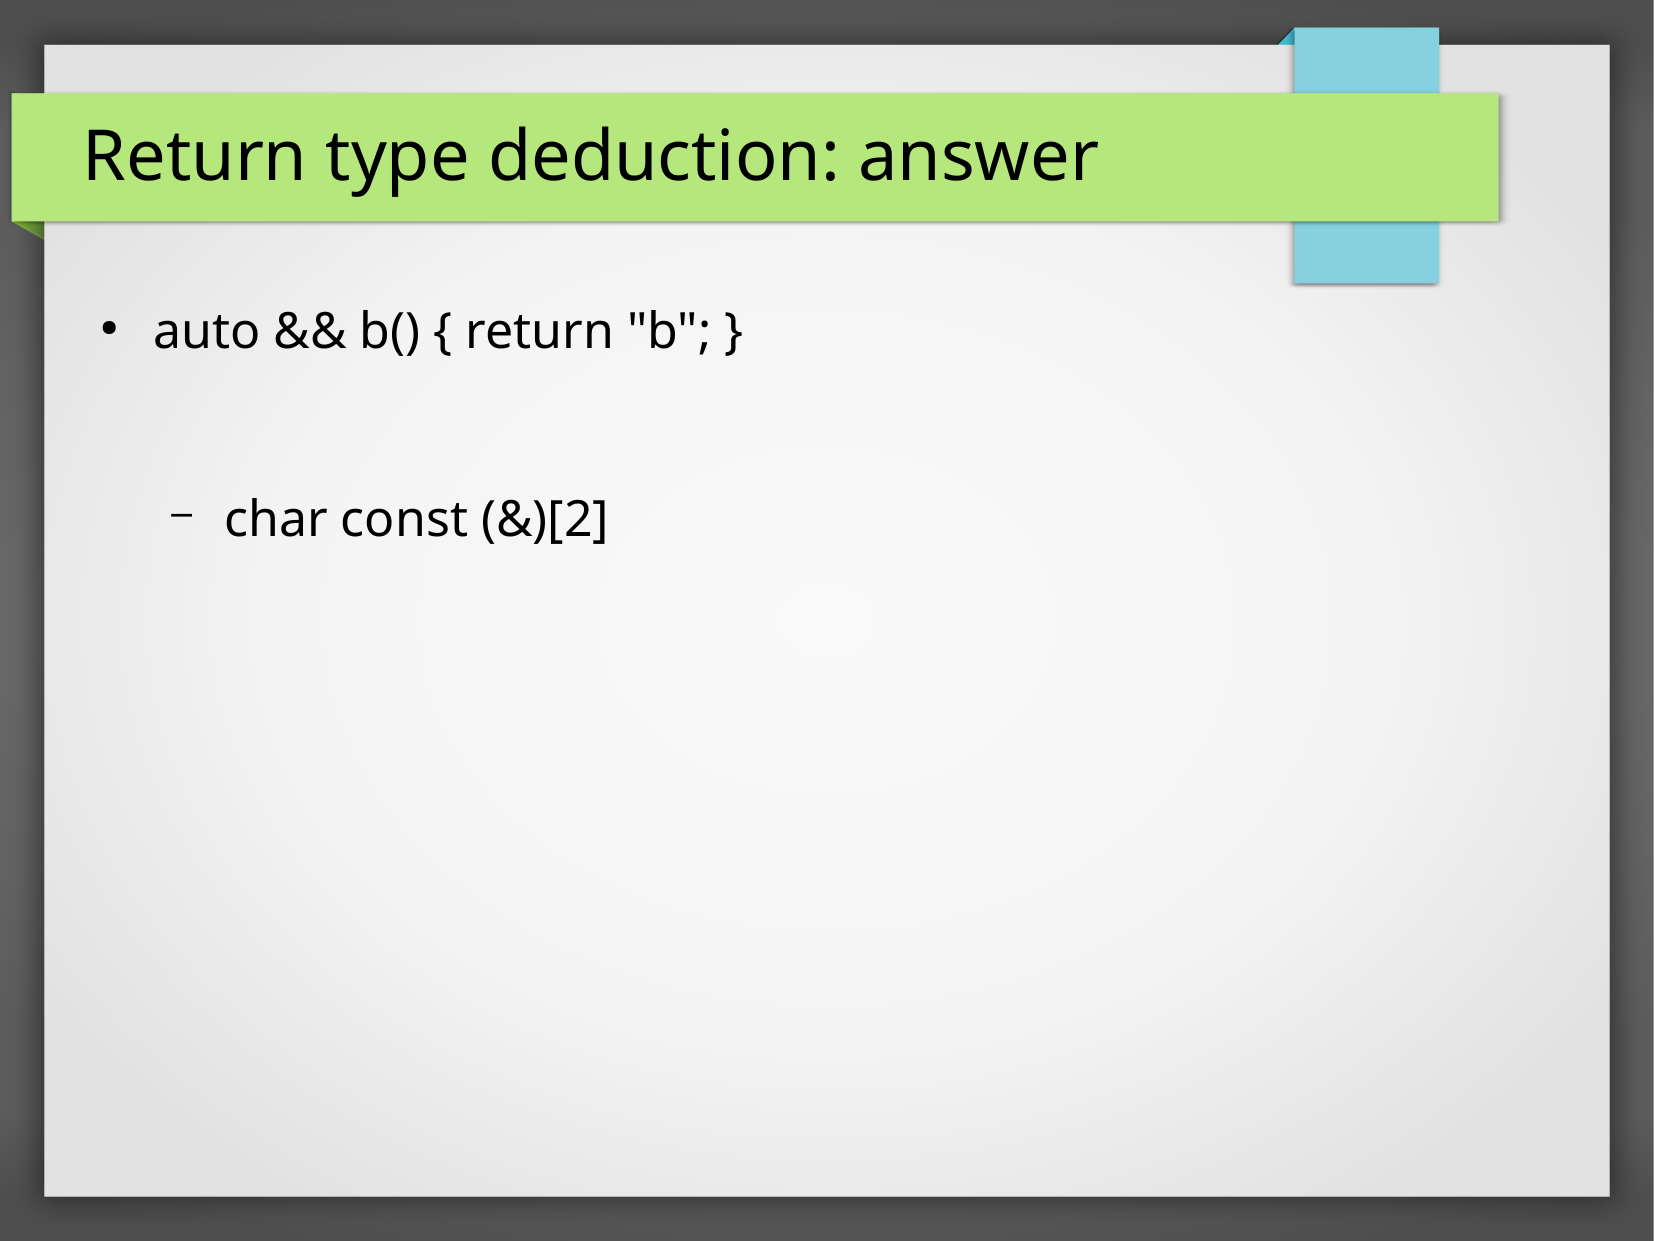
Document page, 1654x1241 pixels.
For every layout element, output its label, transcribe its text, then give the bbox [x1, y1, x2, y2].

picture [0, 0, 1654, 1241]
list auto && b() { return "b"; } char const (&)[2] [82, 295, 1571, 1015]
title Return type deduction: answer [82, 94, 1264, 213]
